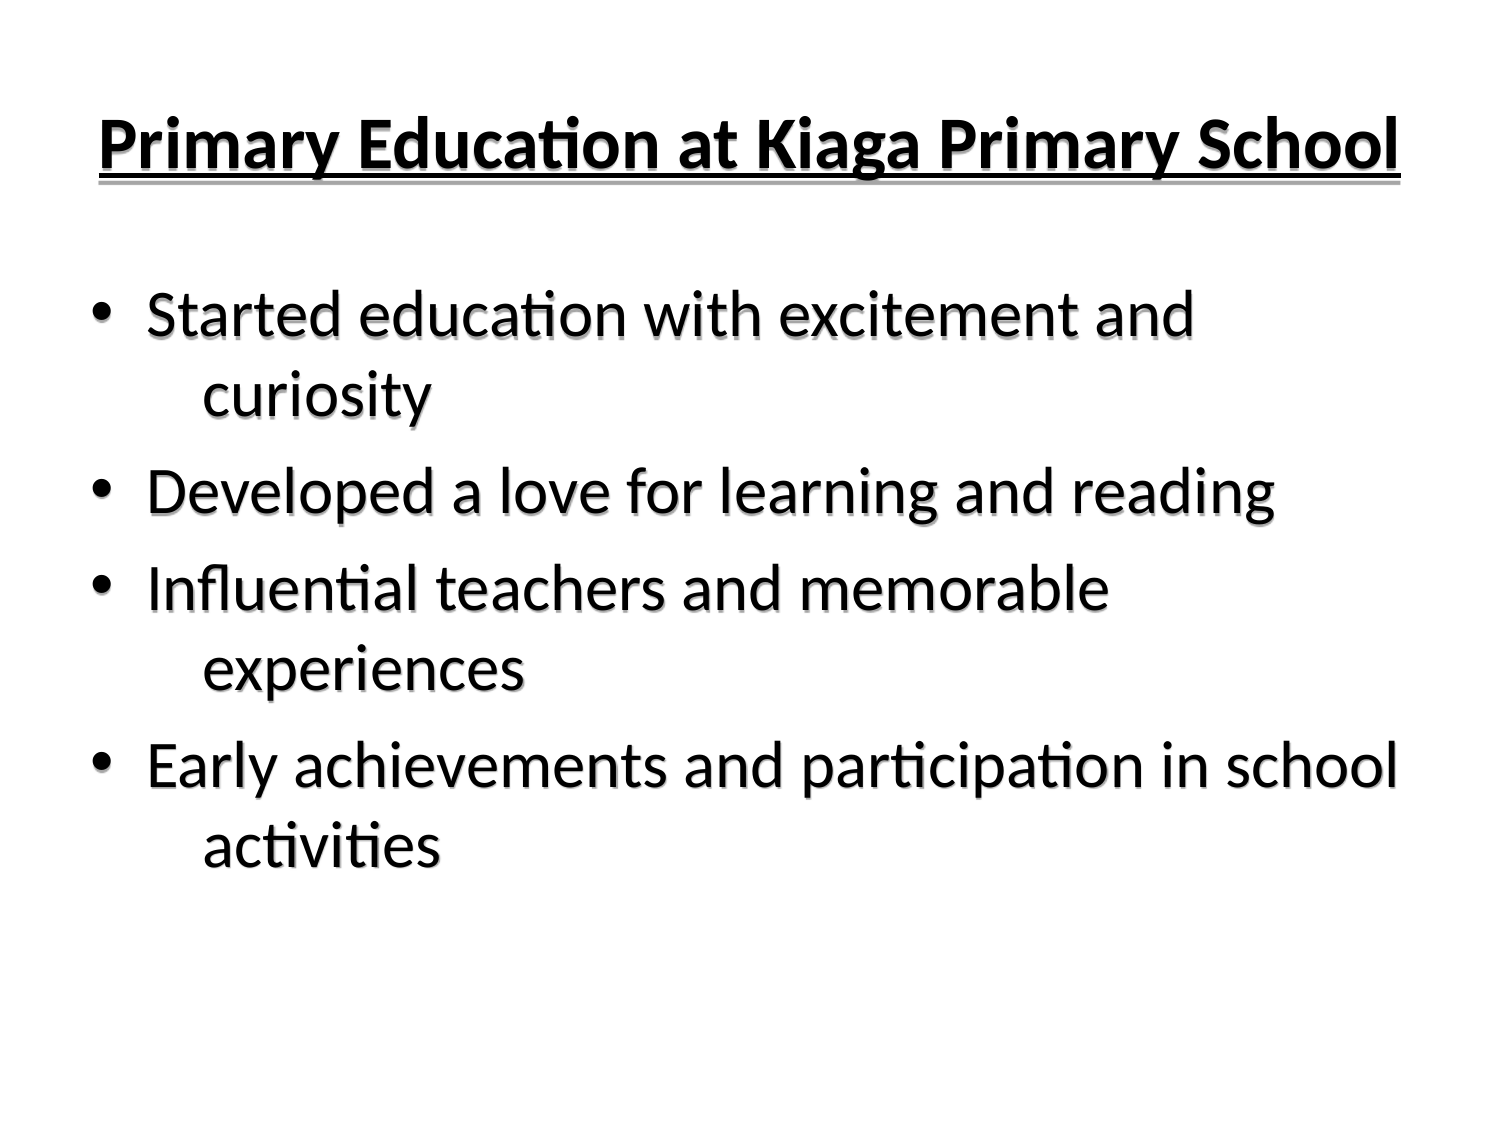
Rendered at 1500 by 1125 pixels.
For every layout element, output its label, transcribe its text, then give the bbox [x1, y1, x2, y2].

title Primary Education at Kiaga Primary School [75, 45, 1426, 233]
list Started education with excitement and curiosity Developed a love for learning and reading Influential teachers and memorable experiences Early achievements and participation in school activities [75, 262, 1426, 1005]
